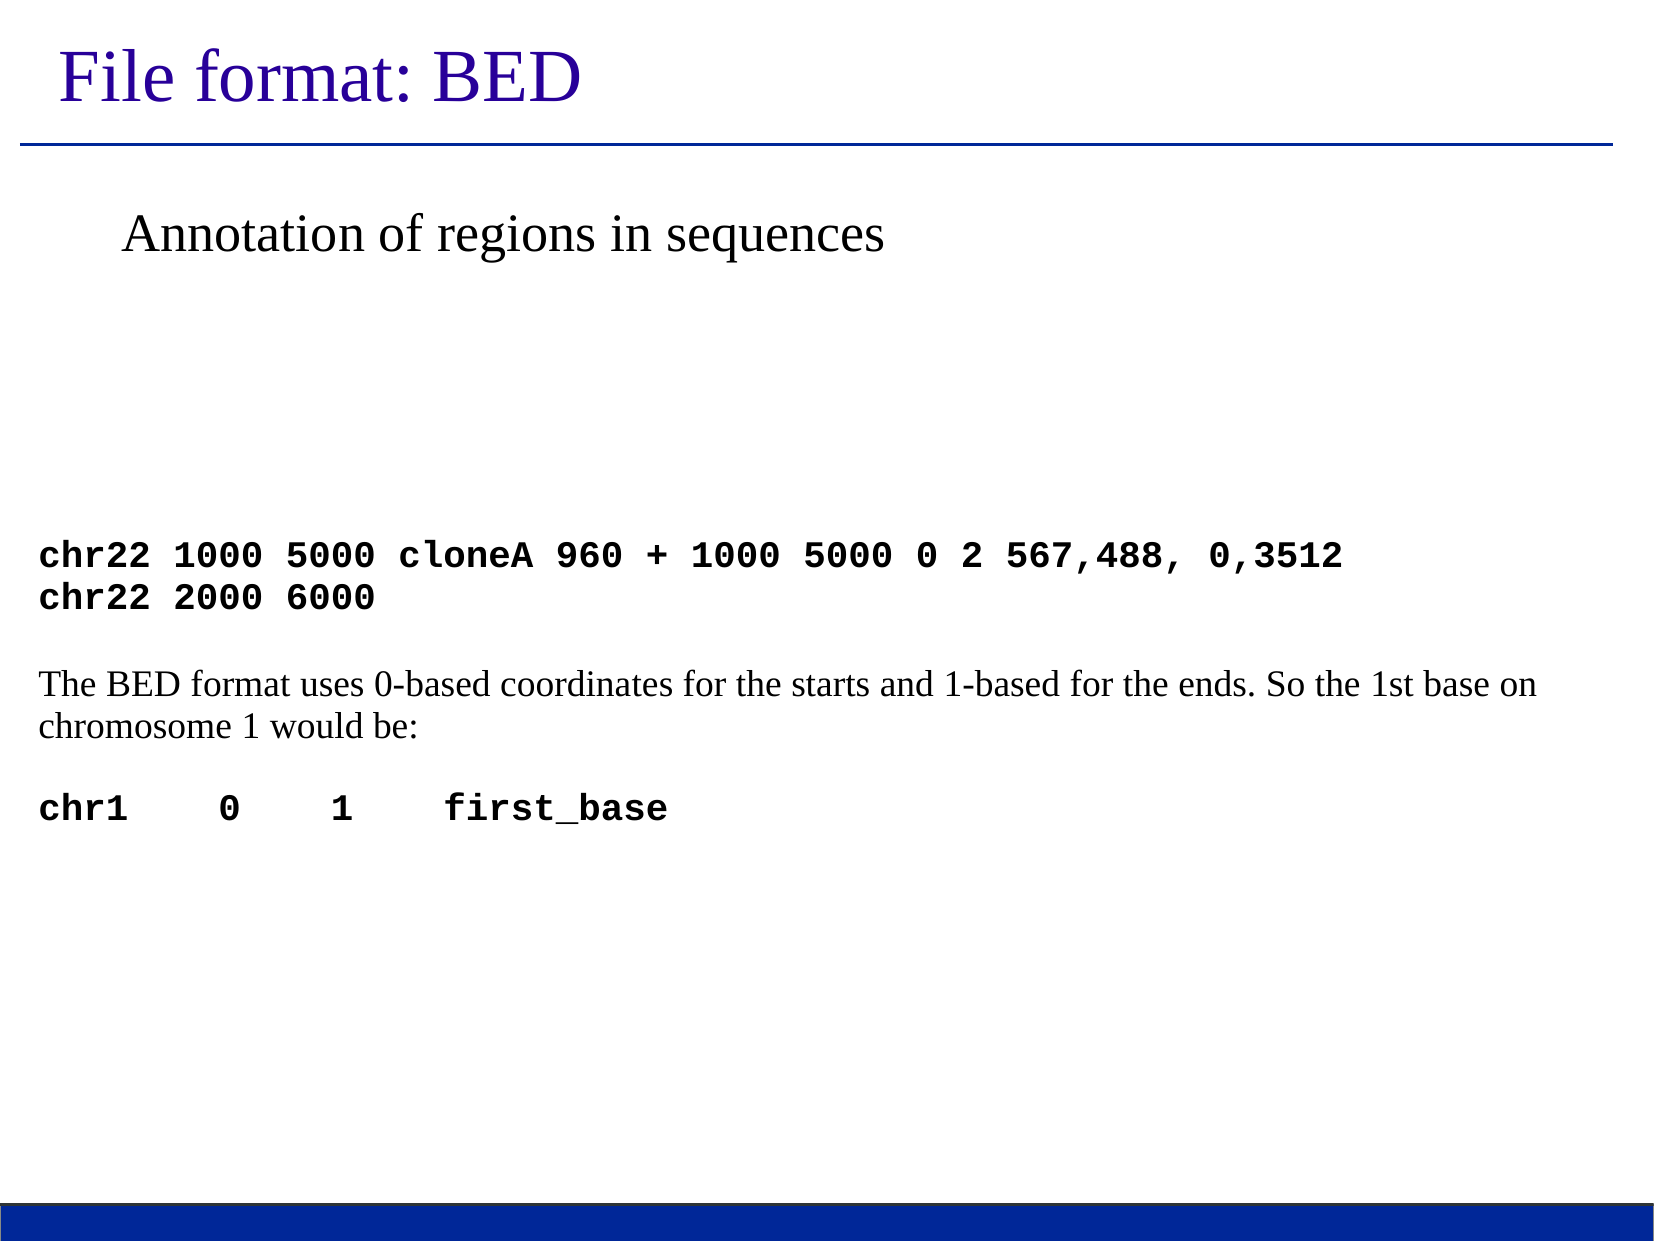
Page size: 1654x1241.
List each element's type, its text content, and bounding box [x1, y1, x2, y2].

text_box Annotation of regions in sequences [106, 195, 902, 332]
text_box chr22 1000 5000 cloneA 960 + 1000 5000 0 2 567,488, 0,3512 chr22 2000 6000 The BED format uses 0-based coordinates for the starts and 1-based for the ends. So the 1st base on chromosome 1 would be: chr1 0 1 first_base [23, 528, 1654, 927]
text_box File format: BED [59, 34, 944, 119]
